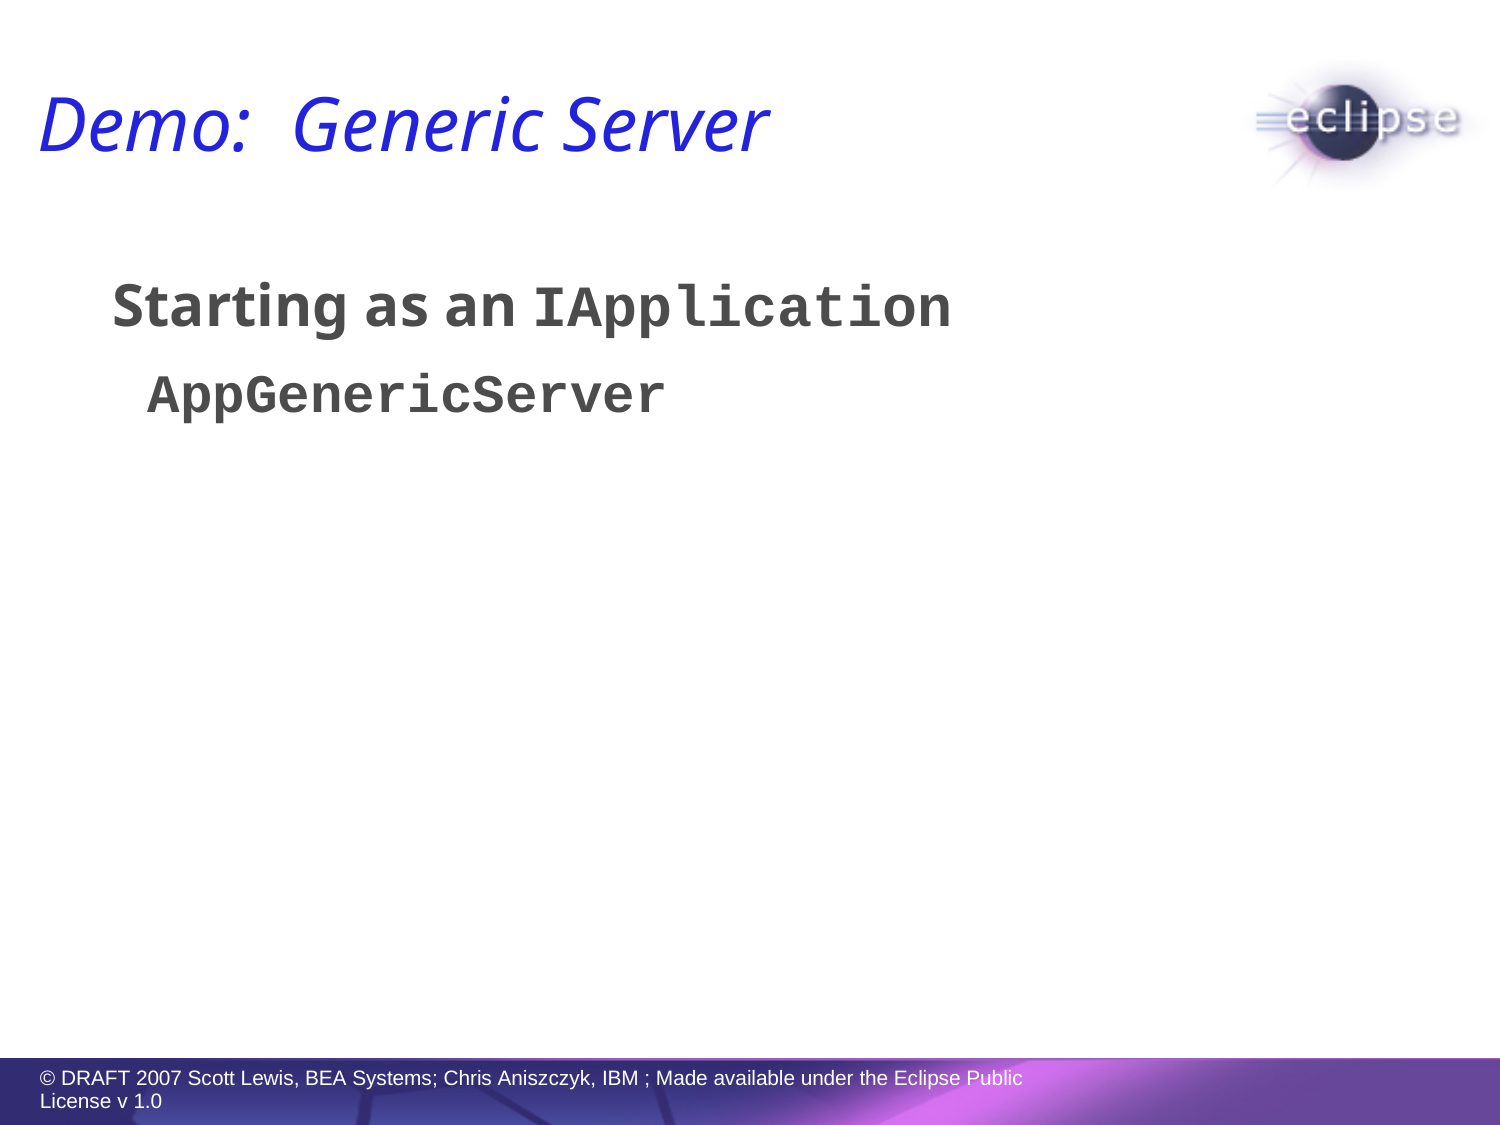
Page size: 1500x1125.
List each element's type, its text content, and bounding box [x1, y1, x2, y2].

title Demo: Generic Server [37, 36, 1234, 211]
picture [1234, 60, 1500, 191]
list Starting as an IApplication AppGenericServer [112, 262, 1389, 1088]
picture [0, 1058, 1500, 1125]
